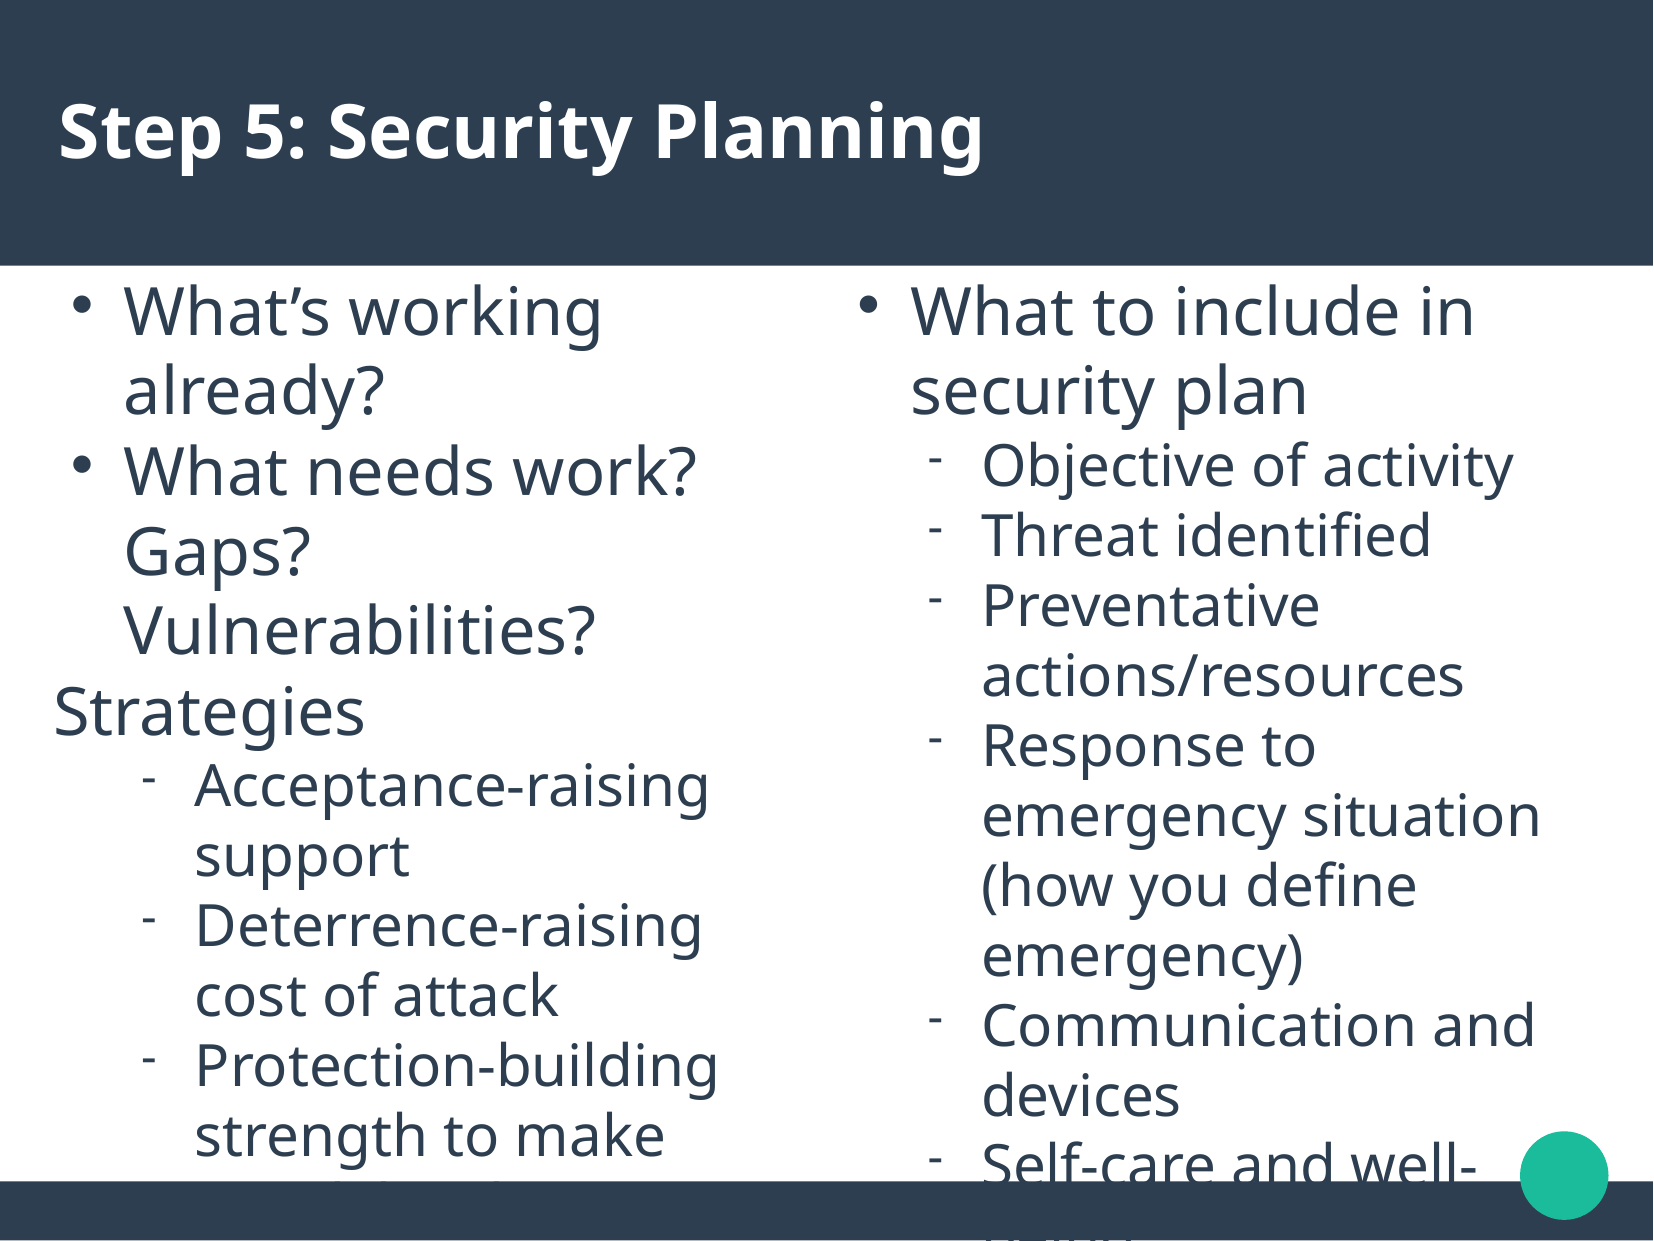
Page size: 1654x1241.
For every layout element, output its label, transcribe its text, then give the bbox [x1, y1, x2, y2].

text_box What’s working already? What needs work? Gaps? Vulnerabilities? Strategies Acceptance-raising support Deterrence-raising cost of attack Protection-building strength to make attack harder [53, 268, 802, 1096]
text_box Step 5: Security Planning [58, 49, 1594, 207]
text_box What to include in security plan Objective of activity Threat identified Preventative actions/resources Response to emergency situation (how you define emergency) Communication and devices Self-care and well-being [839, 268, 1589, 1096]
